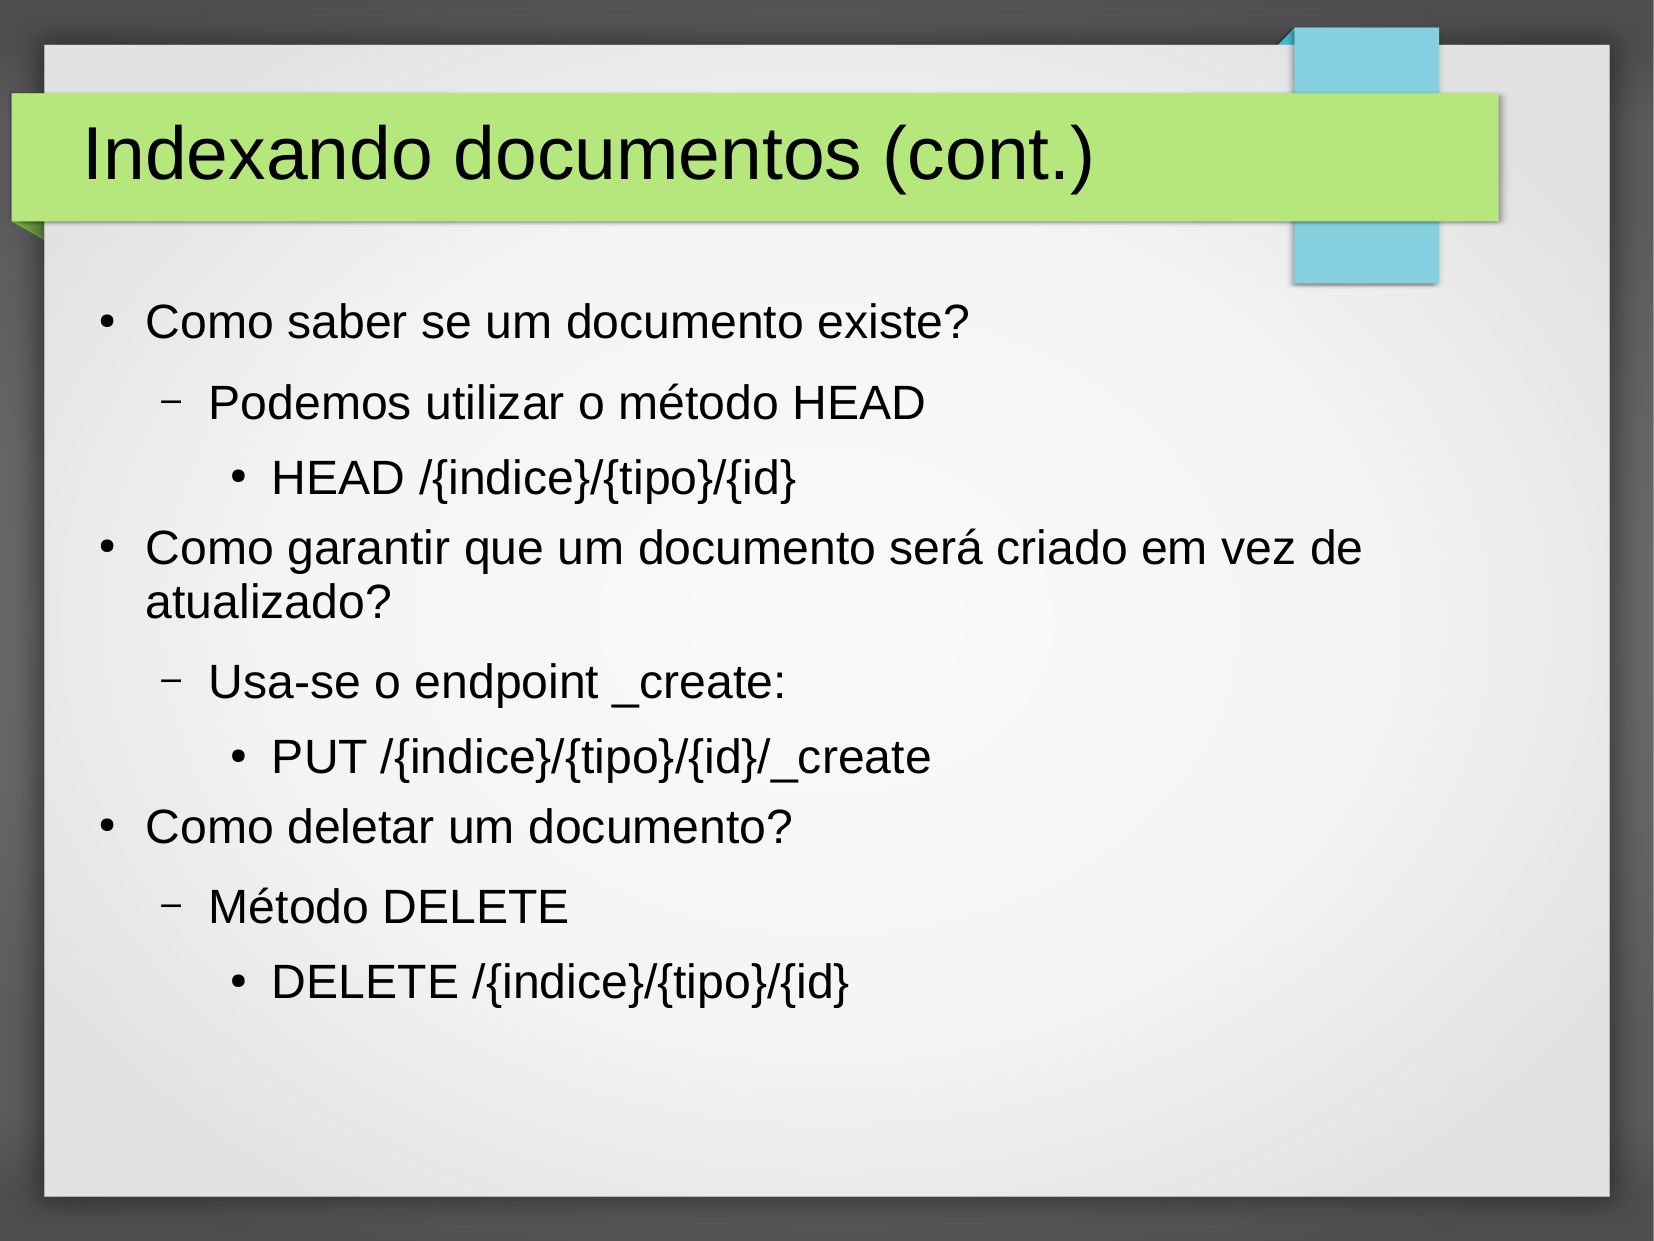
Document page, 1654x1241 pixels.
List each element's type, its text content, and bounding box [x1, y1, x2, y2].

picture [0, 0, 1654, 1241]
list Como saber se um documento existe? Podemos utilizar o método HEAD HEAD /{indice}/{tipo}/{id} Como garantir que um documento será criado em vez de atualizado? Usa-se o endpoint _create: PUT /{indice}/{tipo}/{id}/_create Como deletar um documento? Método DELETE DELETE /{indice}/{tipo}/{id} [82, 295, 1571, 1015]
title Indexando documentos (cont.) [82, 94, 1264, 213]
